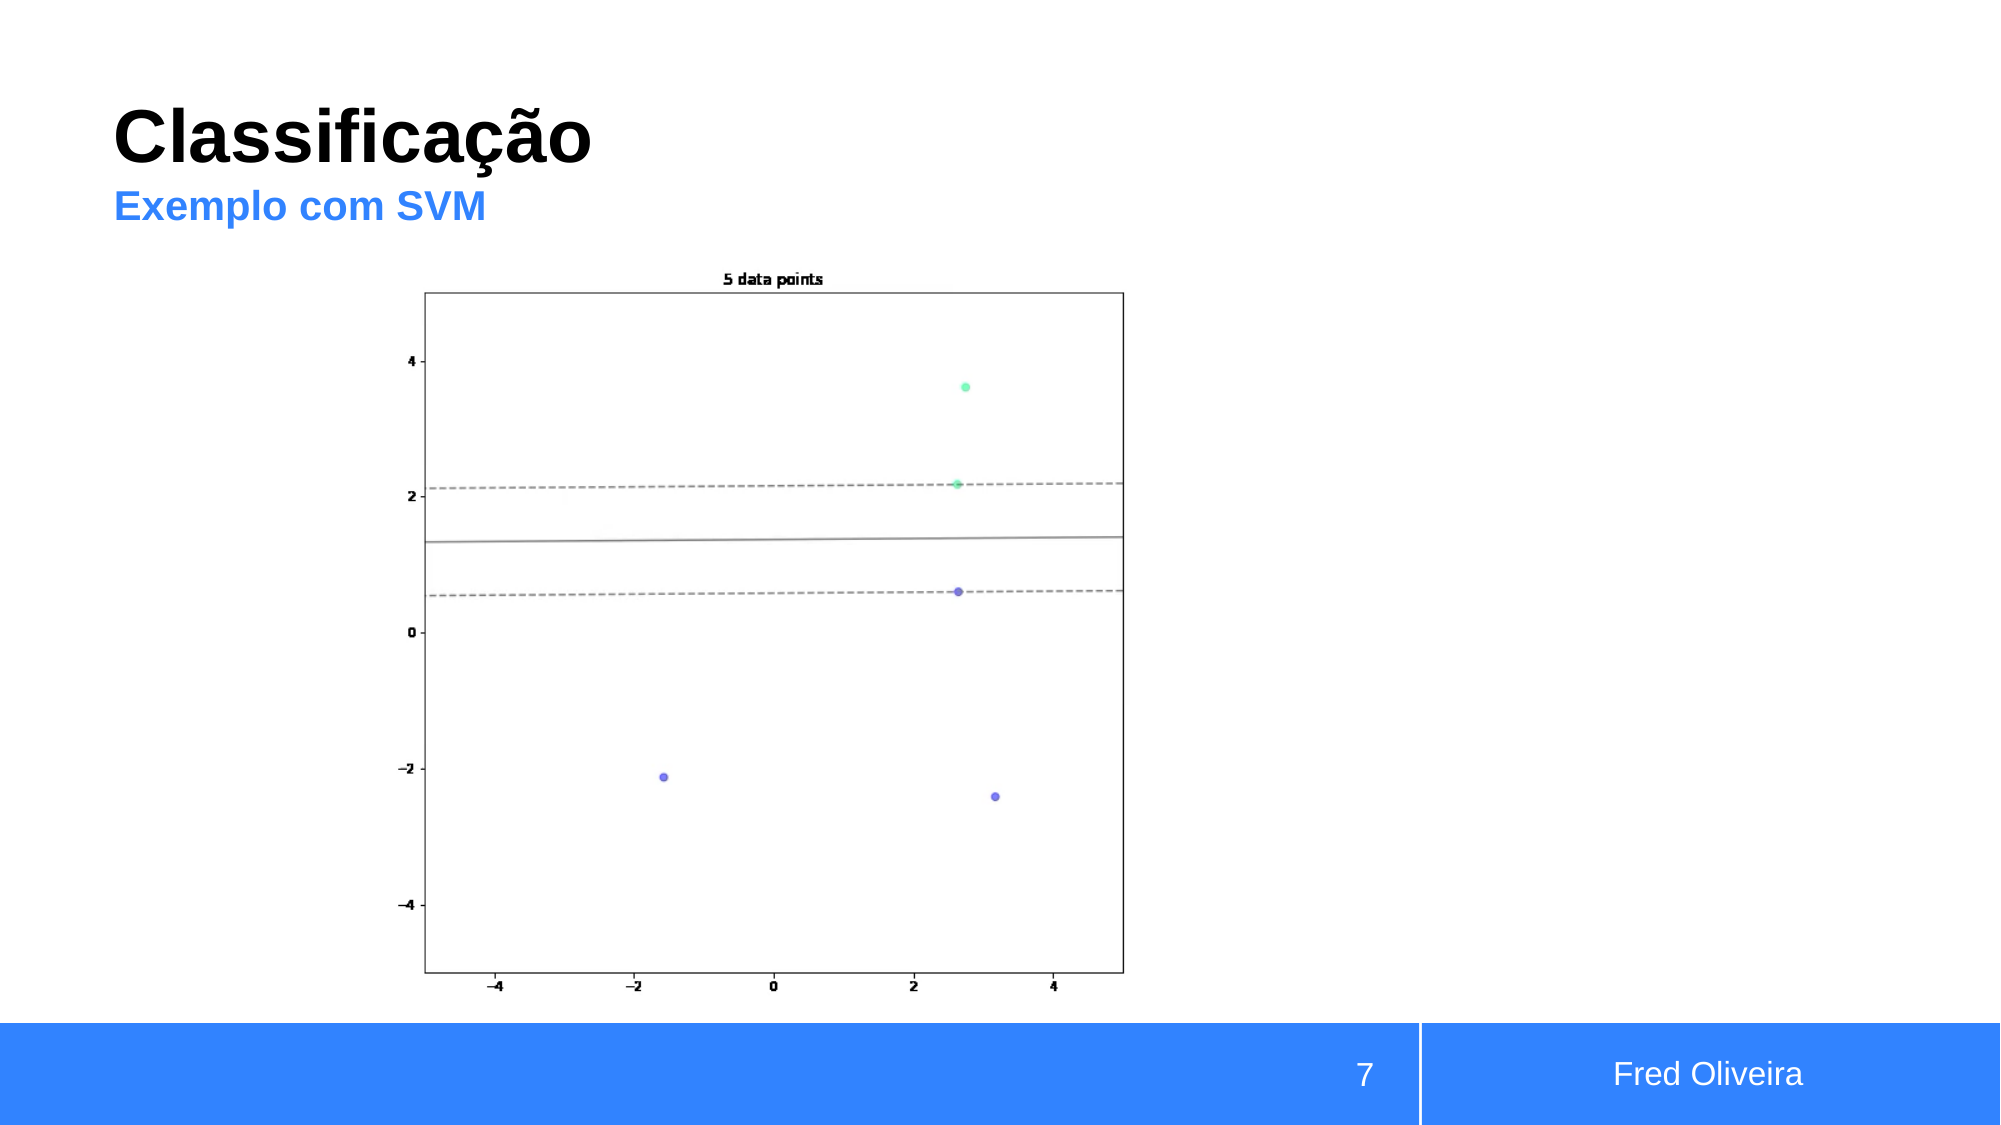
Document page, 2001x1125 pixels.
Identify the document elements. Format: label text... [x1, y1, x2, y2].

slide_number <number> [1260, 1043, 1390, 1104]
list Exemplo com SVM [114, 178, 1420, 262]
picture [312, 255, 1213, 1019]
title Classificação [114, 19, 1420, 178]
footer Fred Oliveira [1442, 1042, 1975, 1102]
